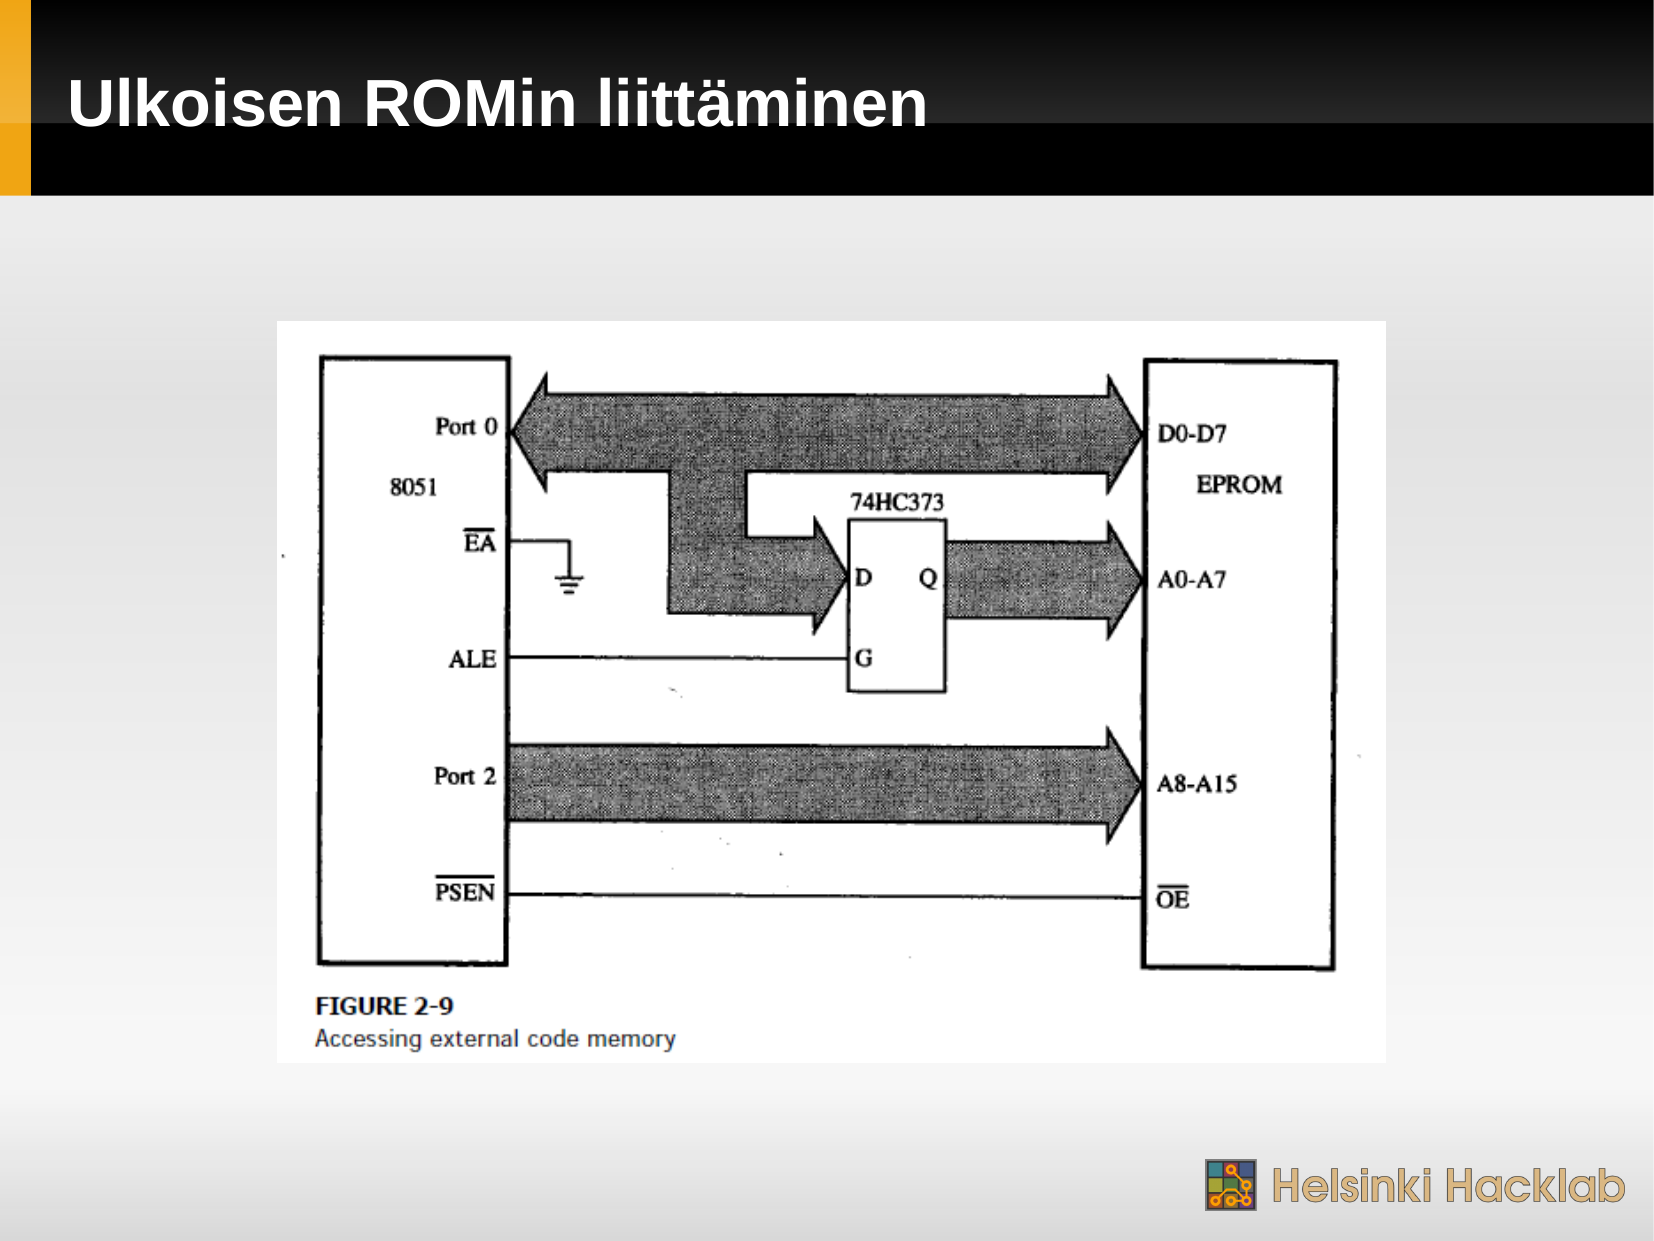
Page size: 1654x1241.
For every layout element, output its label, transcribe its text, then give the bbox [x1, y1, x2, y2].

title Ulkoisen ROMin liittäminen [67, 0, 1556, 208]
picture [0, 0, 1654, 1241]
